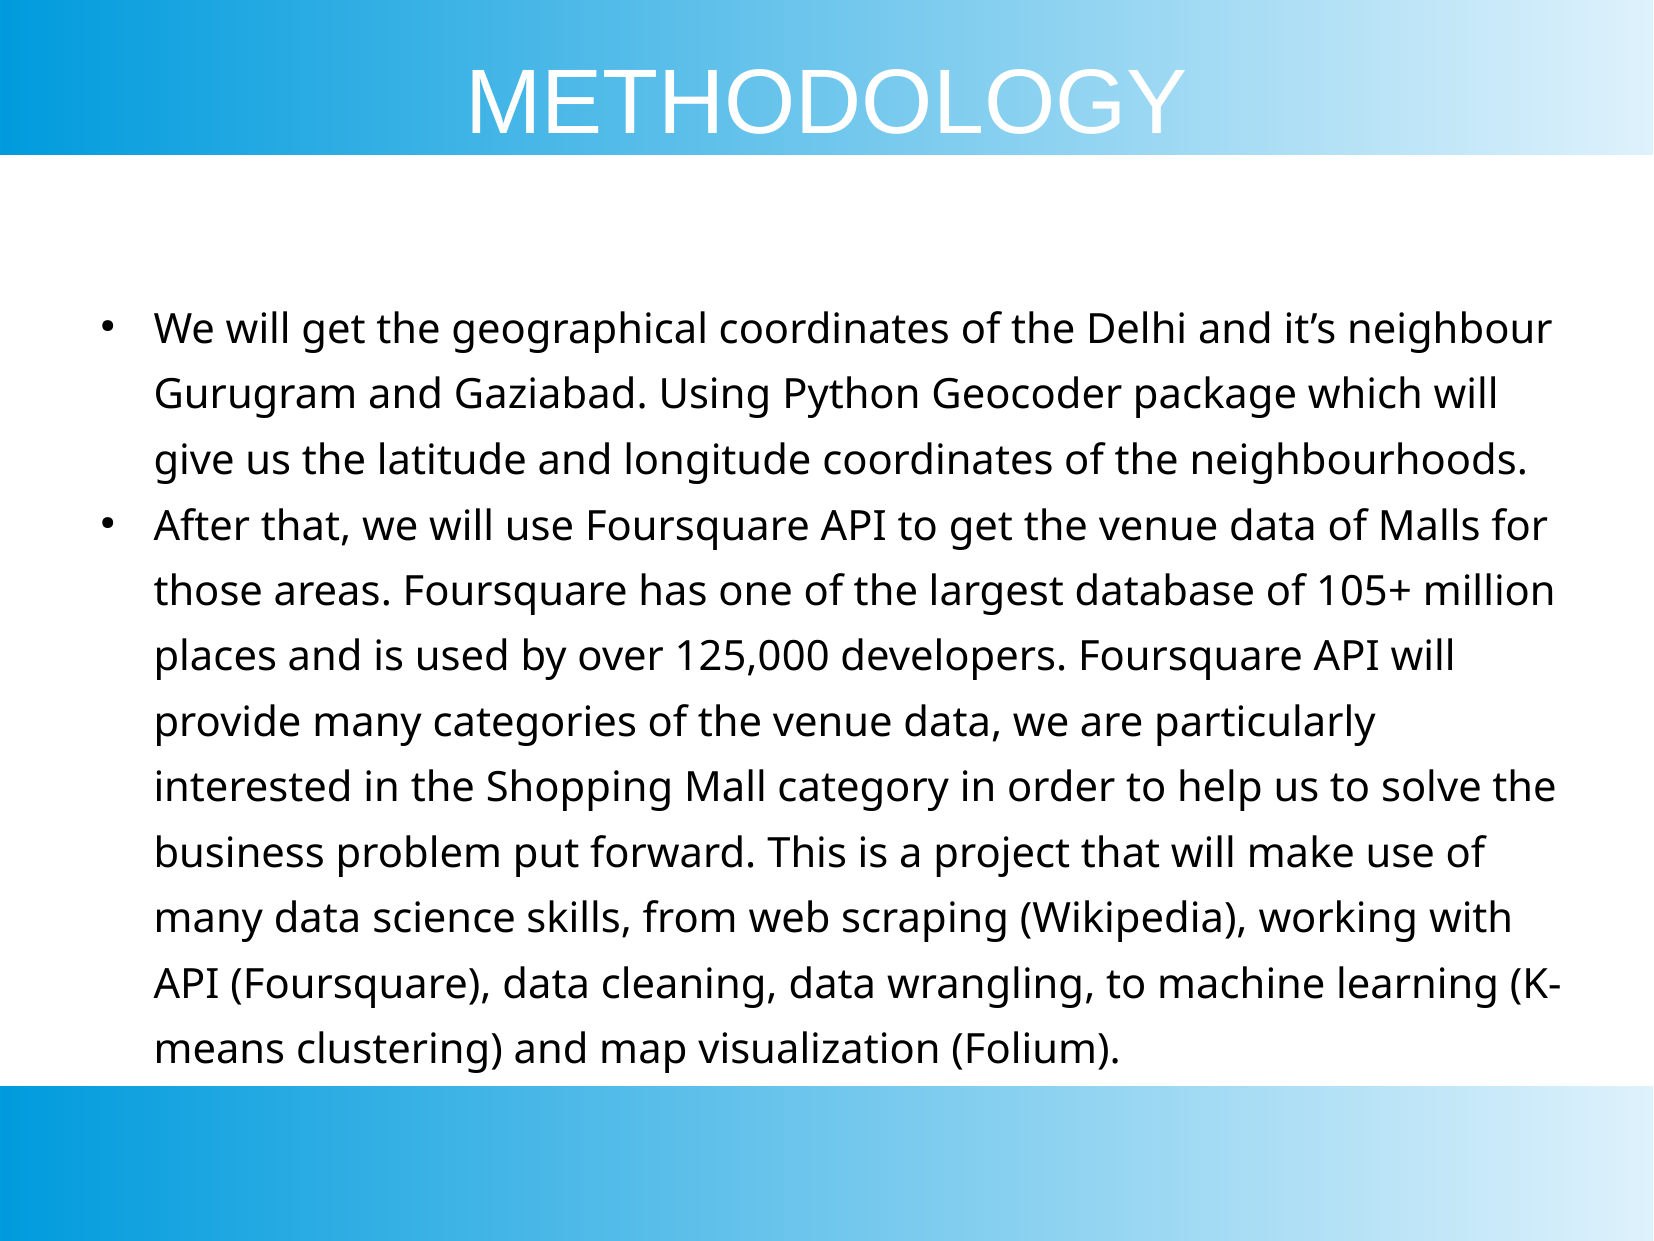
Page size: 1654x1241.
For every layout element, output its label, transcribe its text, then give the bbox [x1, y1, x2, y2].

title METHODOLOGY [82, 49, 1571, 155]
list We will get the geographical coordinates of the Delhi and it’s neighbour Gurugram and Gaziabad. Using Python Geocoder package which will give us the latitude and longitude coordinates of the neighbourhoods. After that, we will use Foursquare API to get the venue data of Malls for those areas. Foursquare has one of the largest database of 105+ million places and is used by over 125,000 developers. Foursquare API will provide many categories of the venue data, we are particularly interested in the Shopping Mall category in order to help us to solve the business problem put forward. This is a project that will make use of many data science skills, from web scraping (Wikipedia), working with API (Foursquare), data cleaning, data wrangling, to machine learning (K-means clustering) and map visualization (Folium). [82, 290, 1571, 1010]
